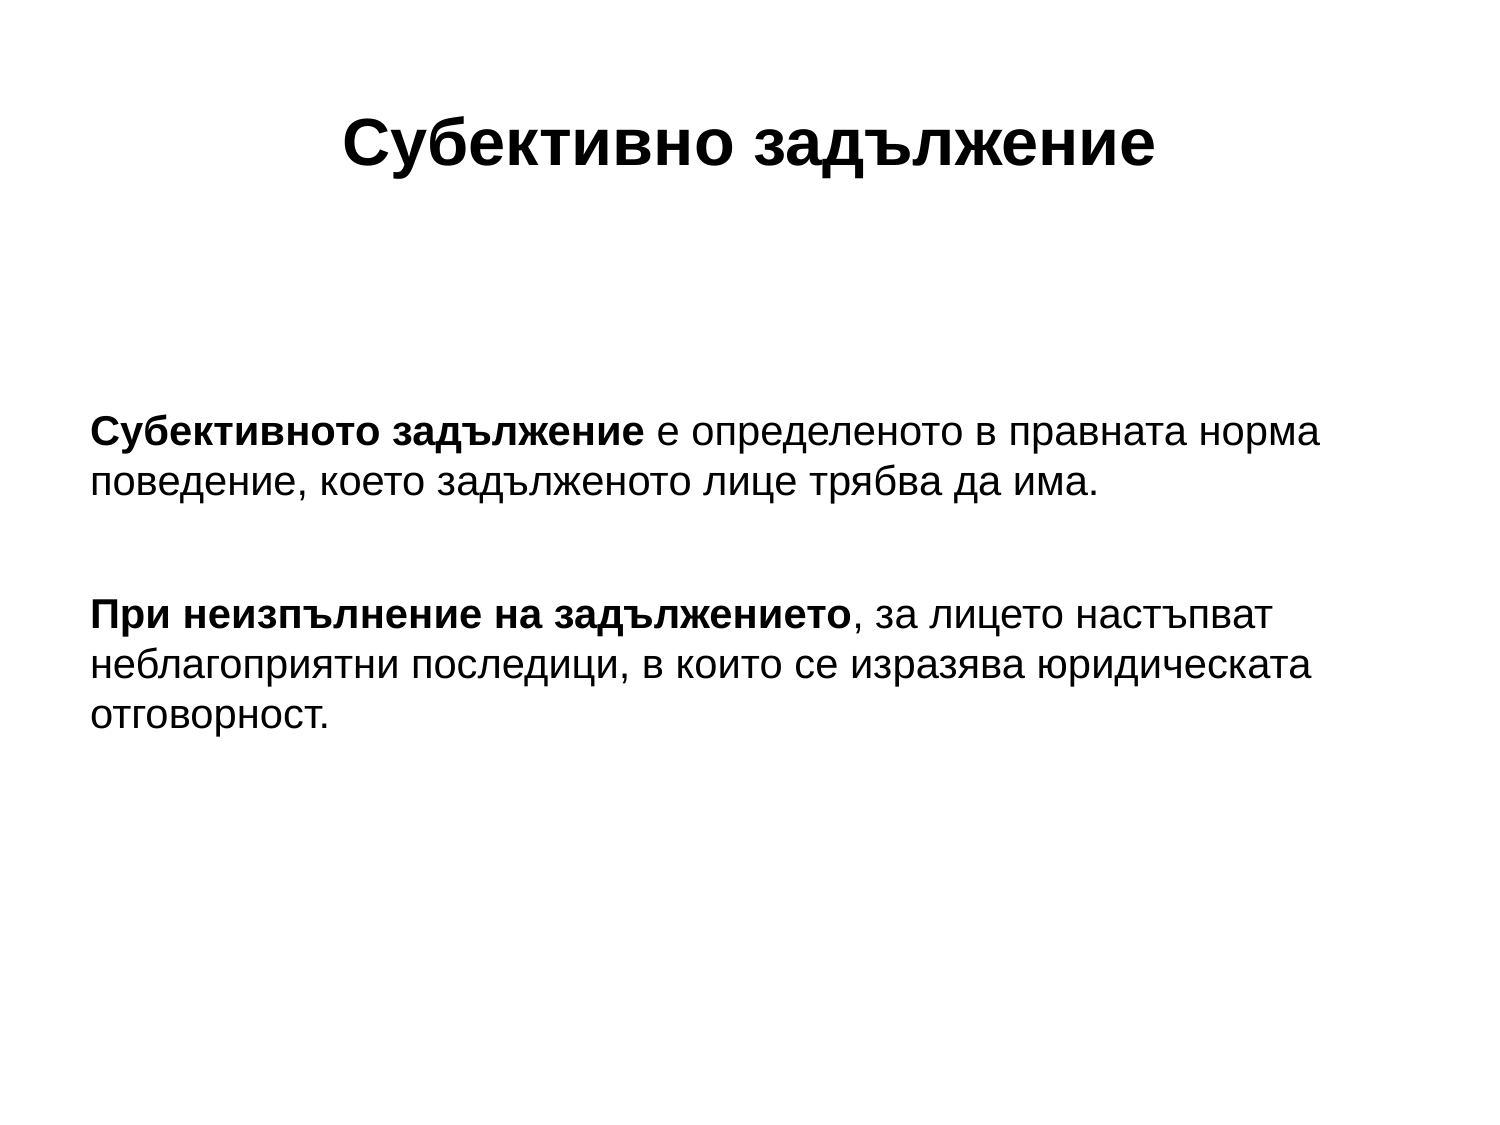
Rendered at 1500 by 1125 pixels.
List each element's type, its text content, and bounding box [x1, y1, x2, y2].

list Субективното задължение е определеното в правната норма поведение, което задълженото лице трябва да има. При неизпълнение на задължението, за лицето настъпват неблагоприятни последици, в които се изразява юридическата отговорност. [75, 262, 1426, 1005]
title Субективно задължение [75, 45, 1426, 233]
